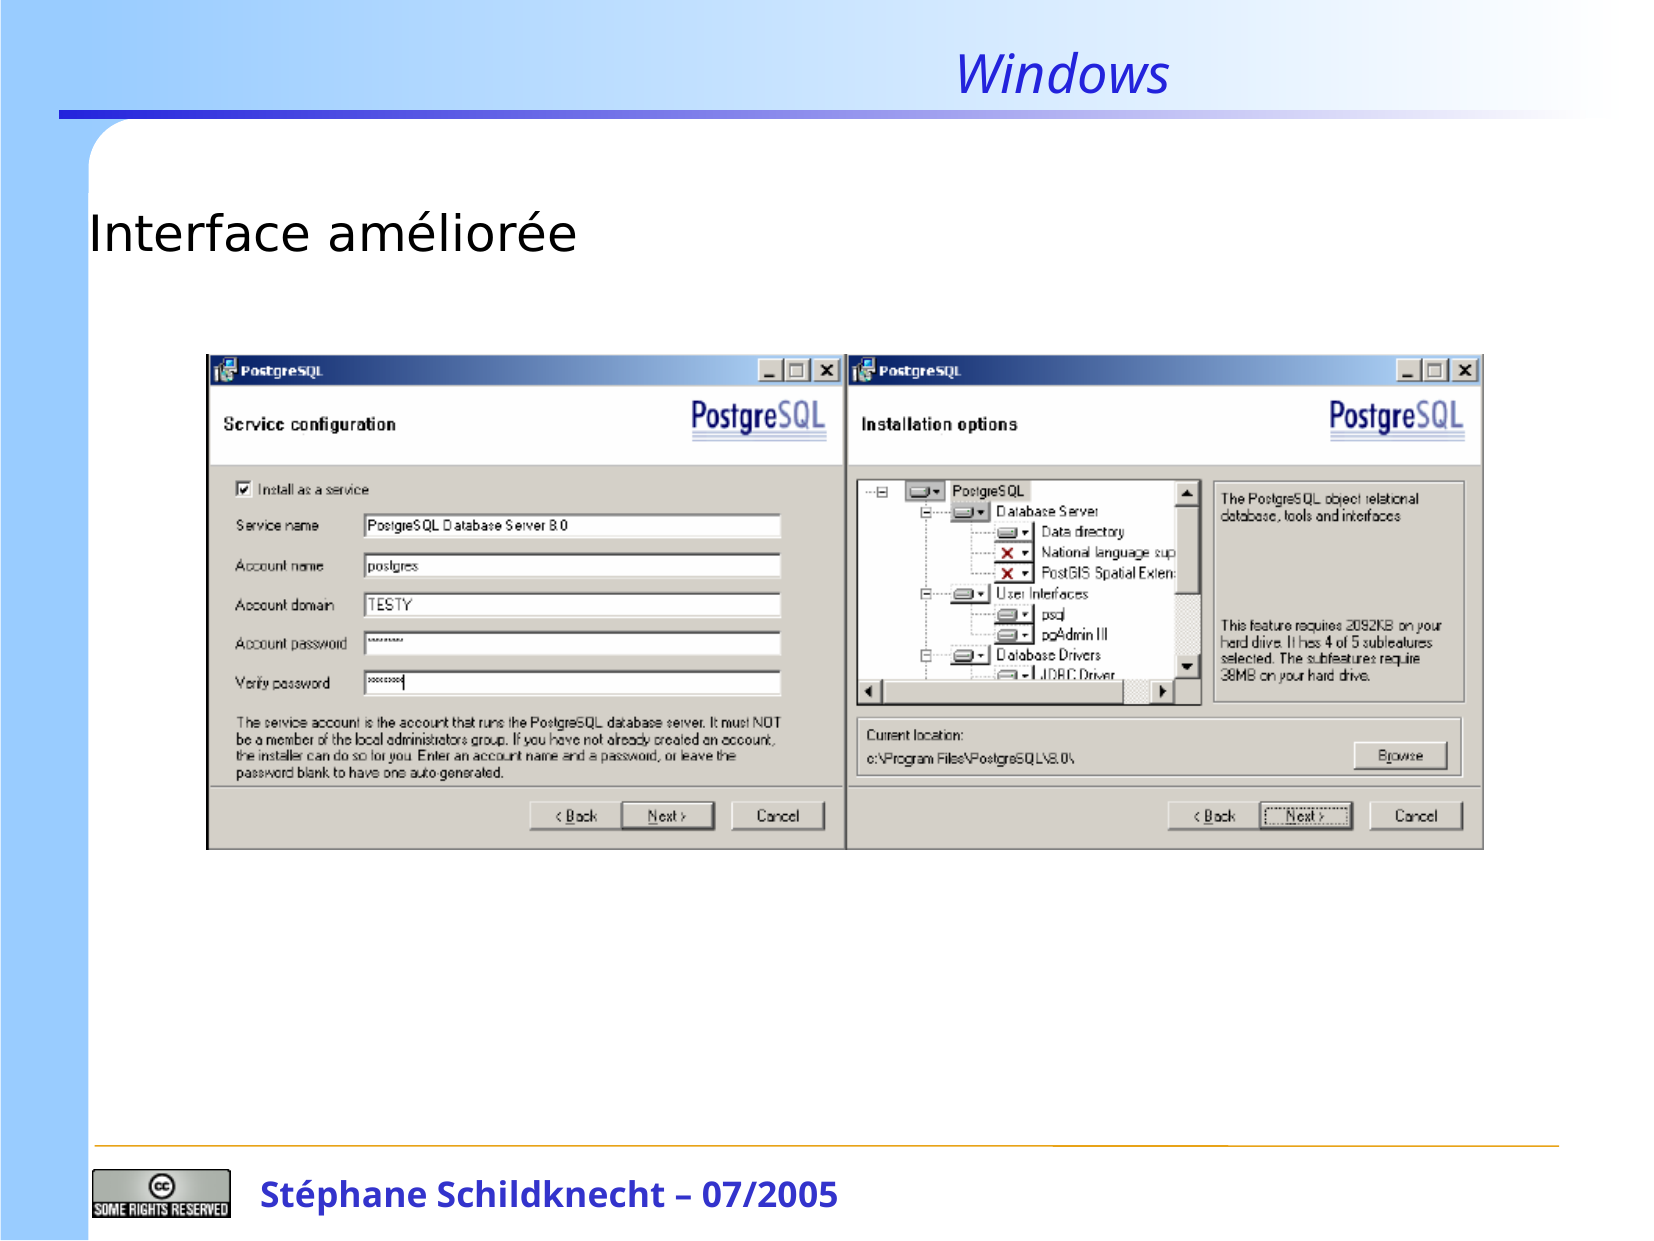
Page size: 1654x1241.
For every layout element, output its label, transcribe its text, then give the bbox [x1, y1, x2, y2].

title Windows [472, 0, 1654, 148]
list Interface améliorée [88, 175, 1547, 1064]
picture [92, 1169, 231, 1218]
picture [206, 354, 1484, 850]
